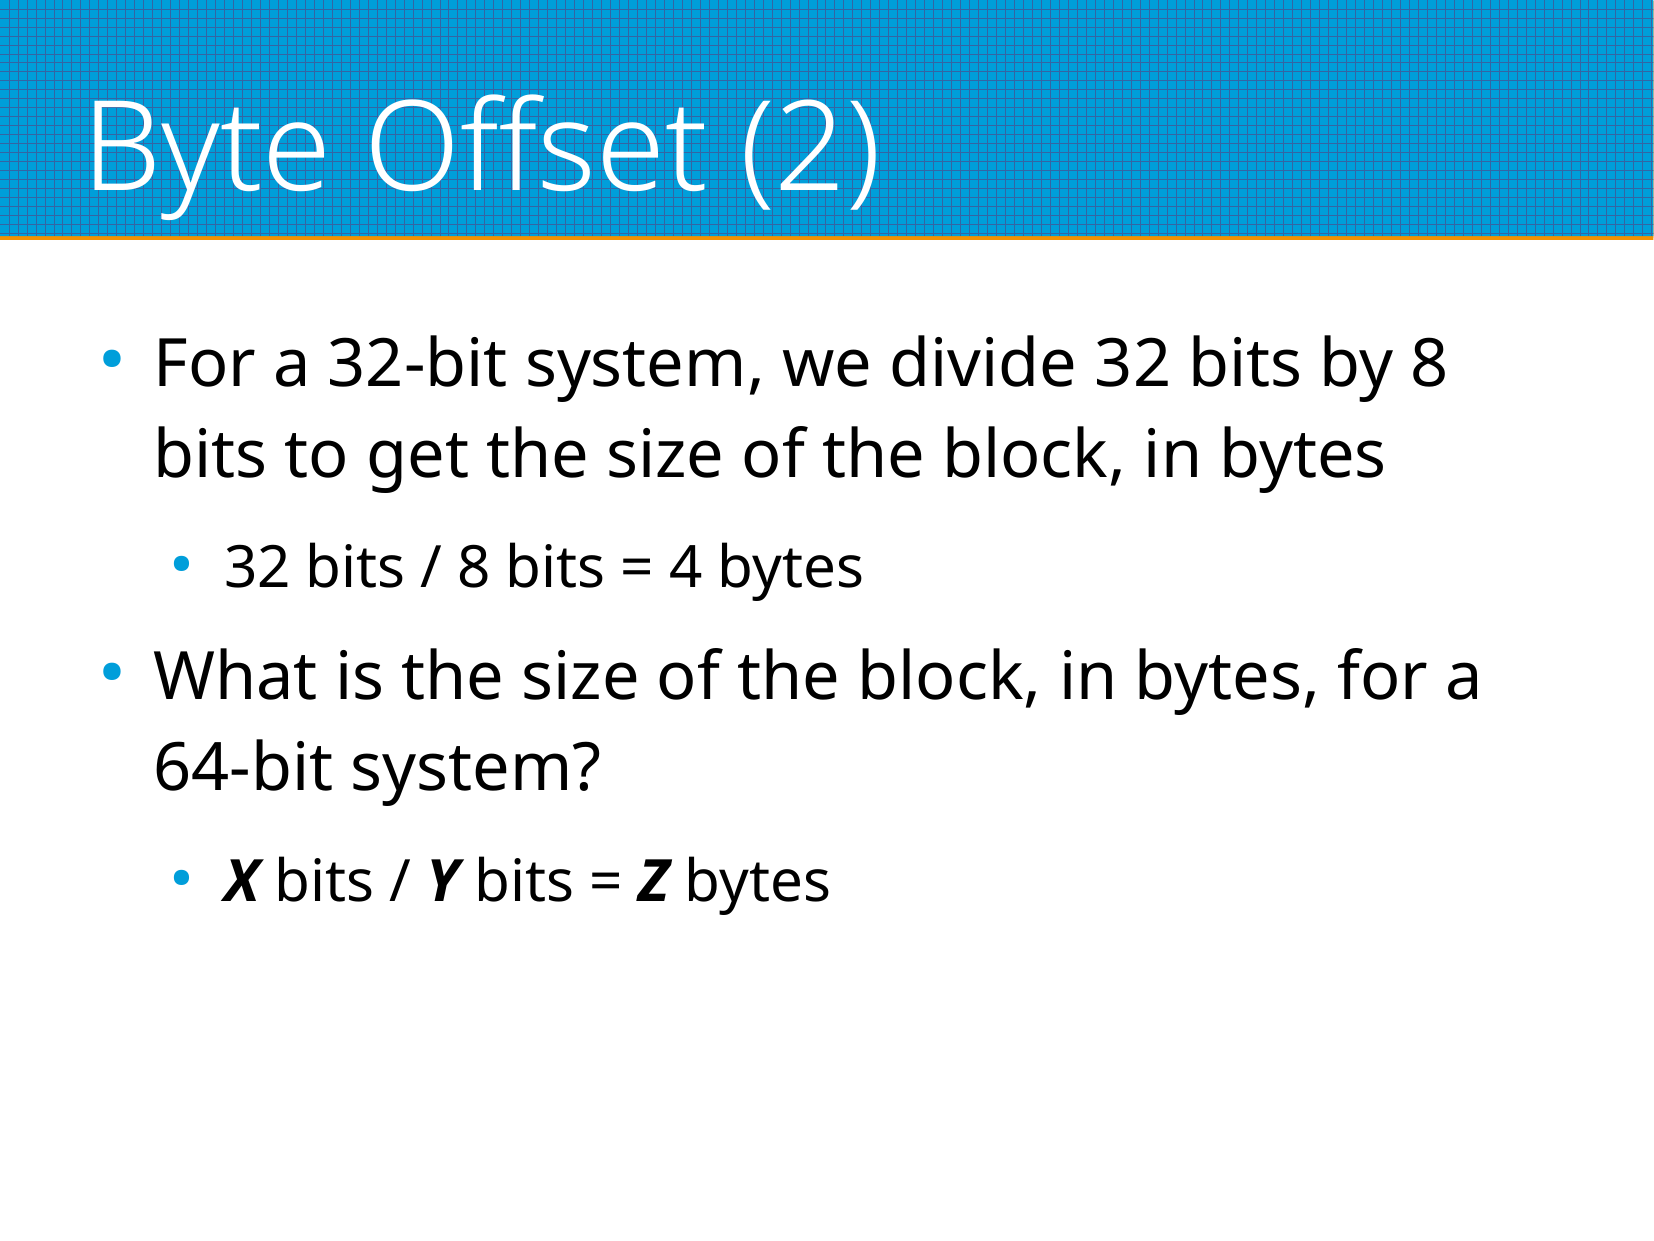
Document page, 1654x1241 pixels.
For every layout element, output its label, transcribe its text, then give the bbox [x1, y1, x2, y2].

list For a 32-bit system, we divide 32 bits by 8 bits to get the size of the block, in bytes 32 bits / 8 bits = 4 bytes What is the size of the block, in bytes, for a 64-bit system? X bits / Y bits = Z bytes [82, 314, 1563, 1081]
title Byte Offset (2) [82, 19, 1571, 227]
